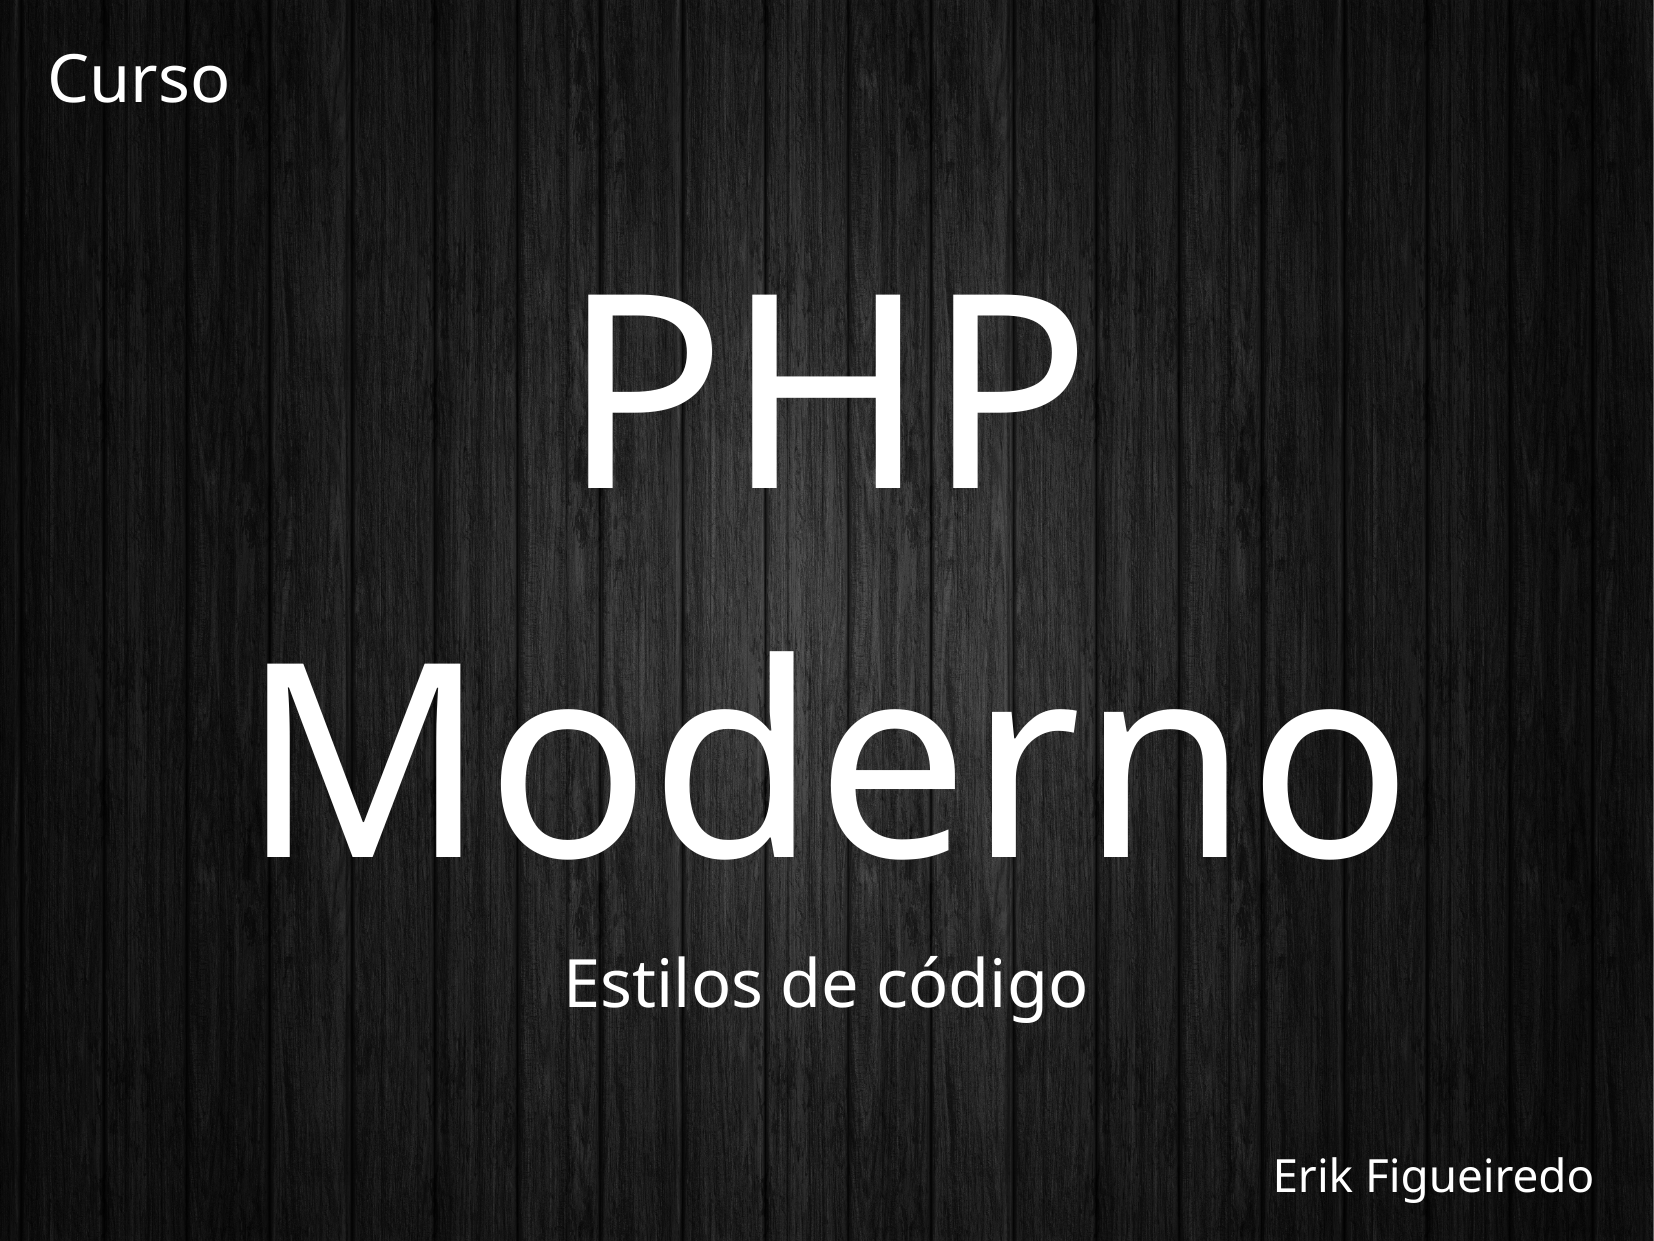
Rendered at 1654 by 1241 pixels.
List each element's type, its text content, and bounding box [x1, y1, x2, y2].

picture [0, 0, 1654, 1241]
text_box Erik Figueiredo [767, 1133, 1595, 1217]
text_box Curso [47, 35, 1087, 119]
subtitle PHP Moderno Estilos de código [82, 118, 1571, 1109]
